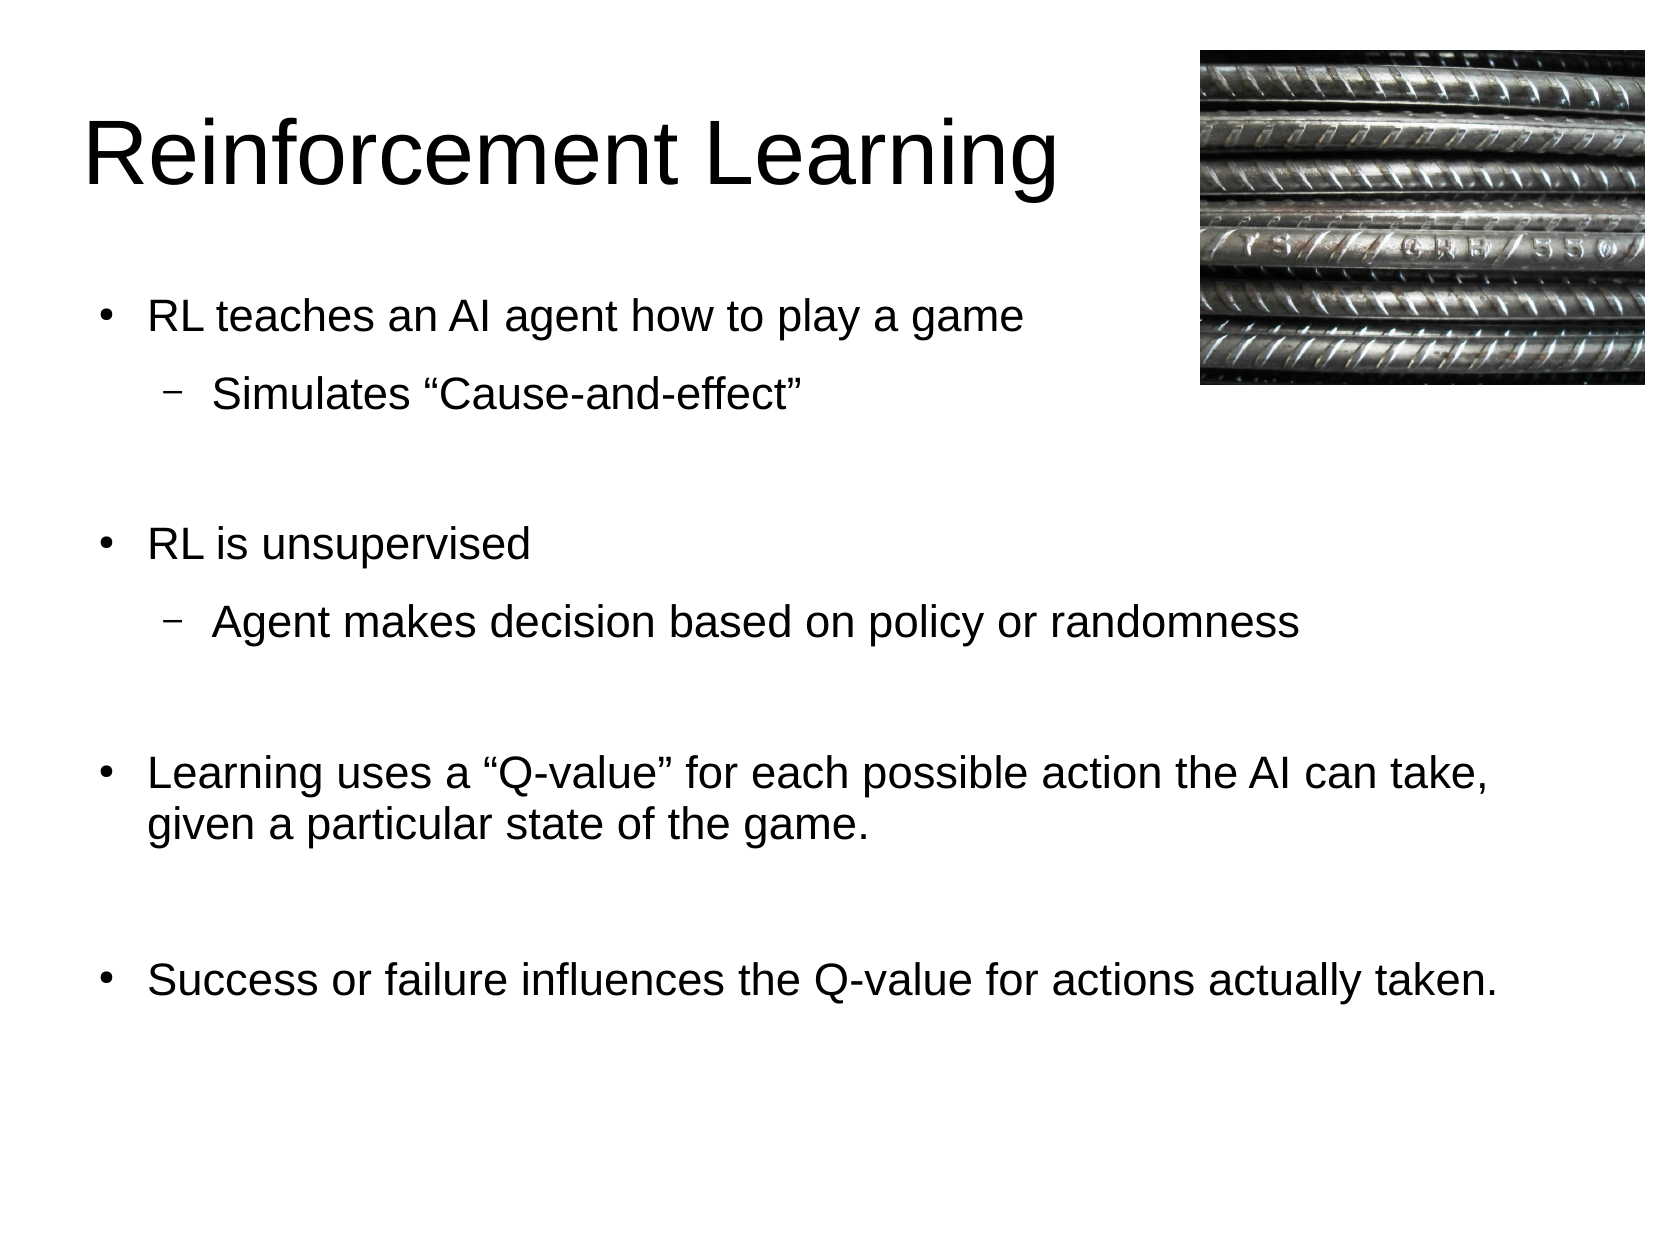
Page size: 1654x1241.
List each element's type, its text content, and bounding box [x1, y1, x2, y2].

picture [1200, 50, 1645, 385]
title Reinforcement Learning [82, 49, 1571, 257]
list RL teaches an AI agent how to play a game Simulates “Cause-and-effect” RL is unsupervised Agent makes decision based on policy or randomness Learning uses a “Q-value” for each possible action the AI can take, given a particular state of the game. Success or failure influences the Q-value for actions actually taken. [82, 290, 1571, 1010]
